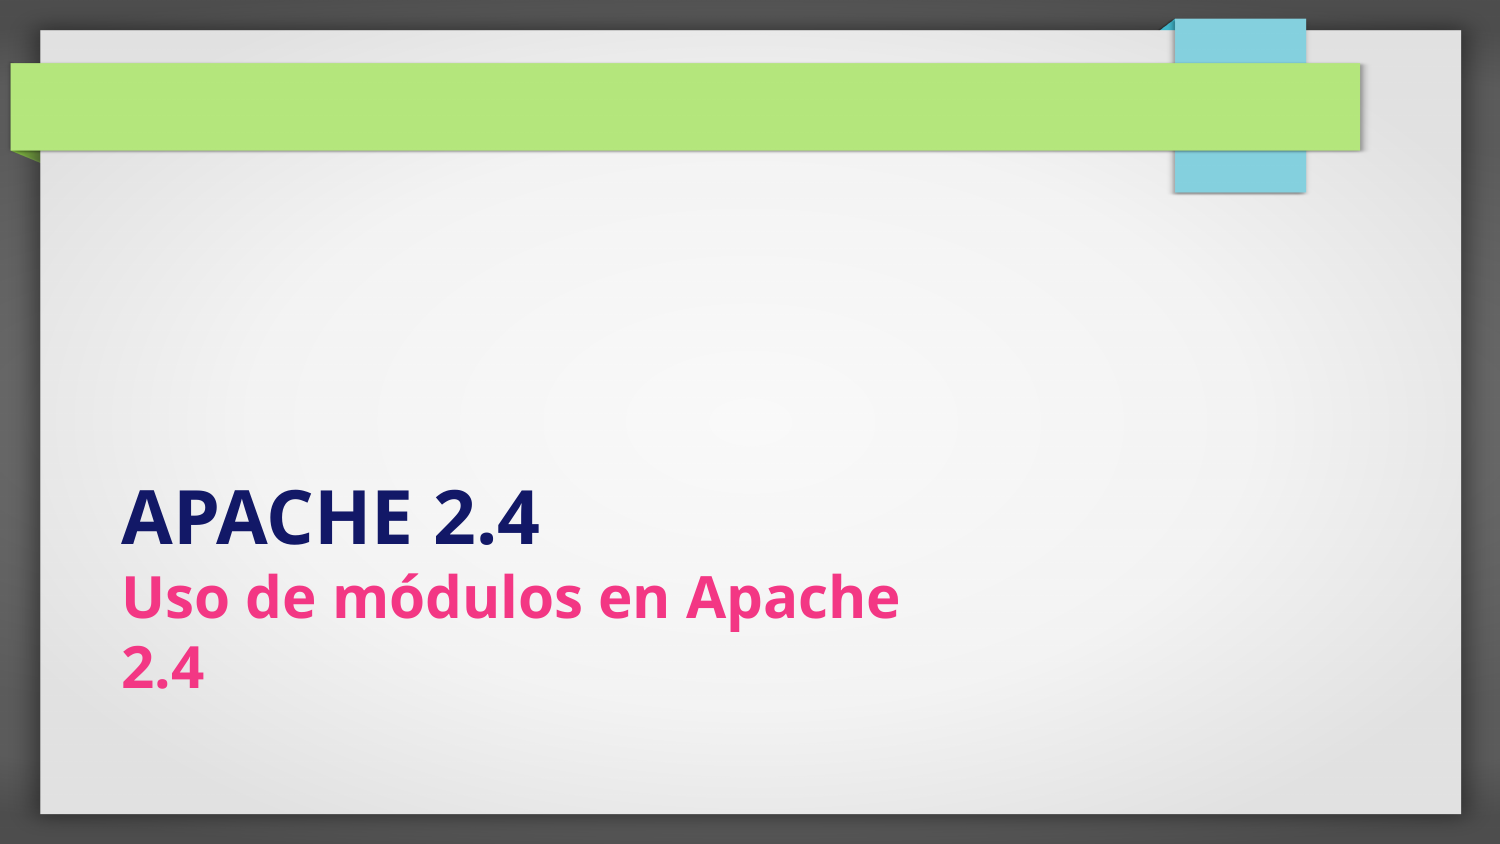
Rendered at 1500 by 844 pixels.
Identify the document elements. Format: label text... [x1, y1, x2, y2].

picture [0, 0, 1500, 844]
title APACHE 2.4 Uso de módulos en Apache 2.4 [106, 520, 945, 715]
